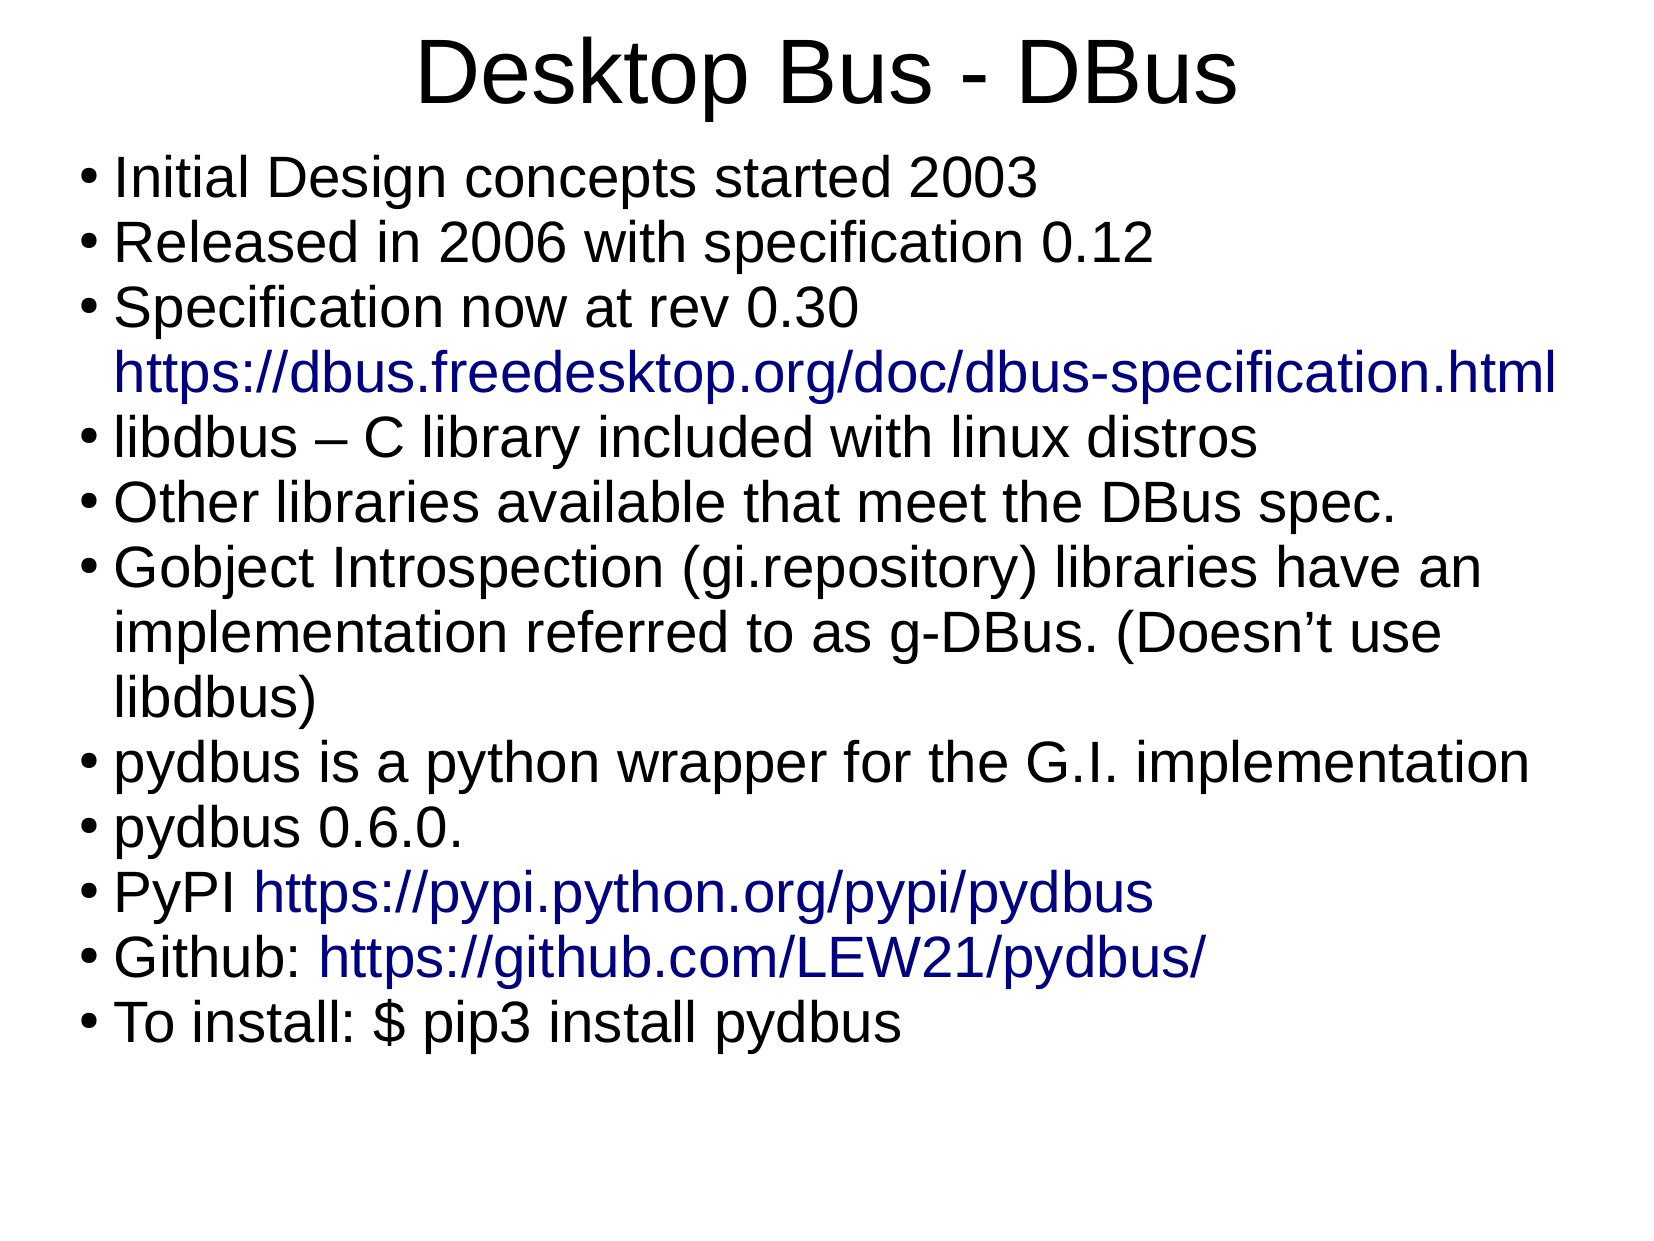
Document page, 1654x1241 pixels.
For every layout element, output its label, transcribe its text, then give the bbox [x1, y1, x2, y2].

title Desktop Bus - DBus [19, 0, 1636, 145]
text_box Initial Design concepts started 2003 Released in 2006 with specification 0.12 Specification now at rev 0.30 https://dbus.freedesktop.org/doc/dbus-specification.html libdbus – C library included with linux distros Other libraries available that meet the DBus spec. Gobject Introspection (gi.repository) libraries have an implementation referred to as g-DBus. (Doesn’t use libdbus) pydbus is a python wrapper for the G.I. implementation pydbus 0.6.0. PyPI https://pypi.python.org/pypi/pydbus Github: https://github.com/LEW21/pydbus/ To install: $ pip3 install pydbus [78, 144, 1567, 1055]
